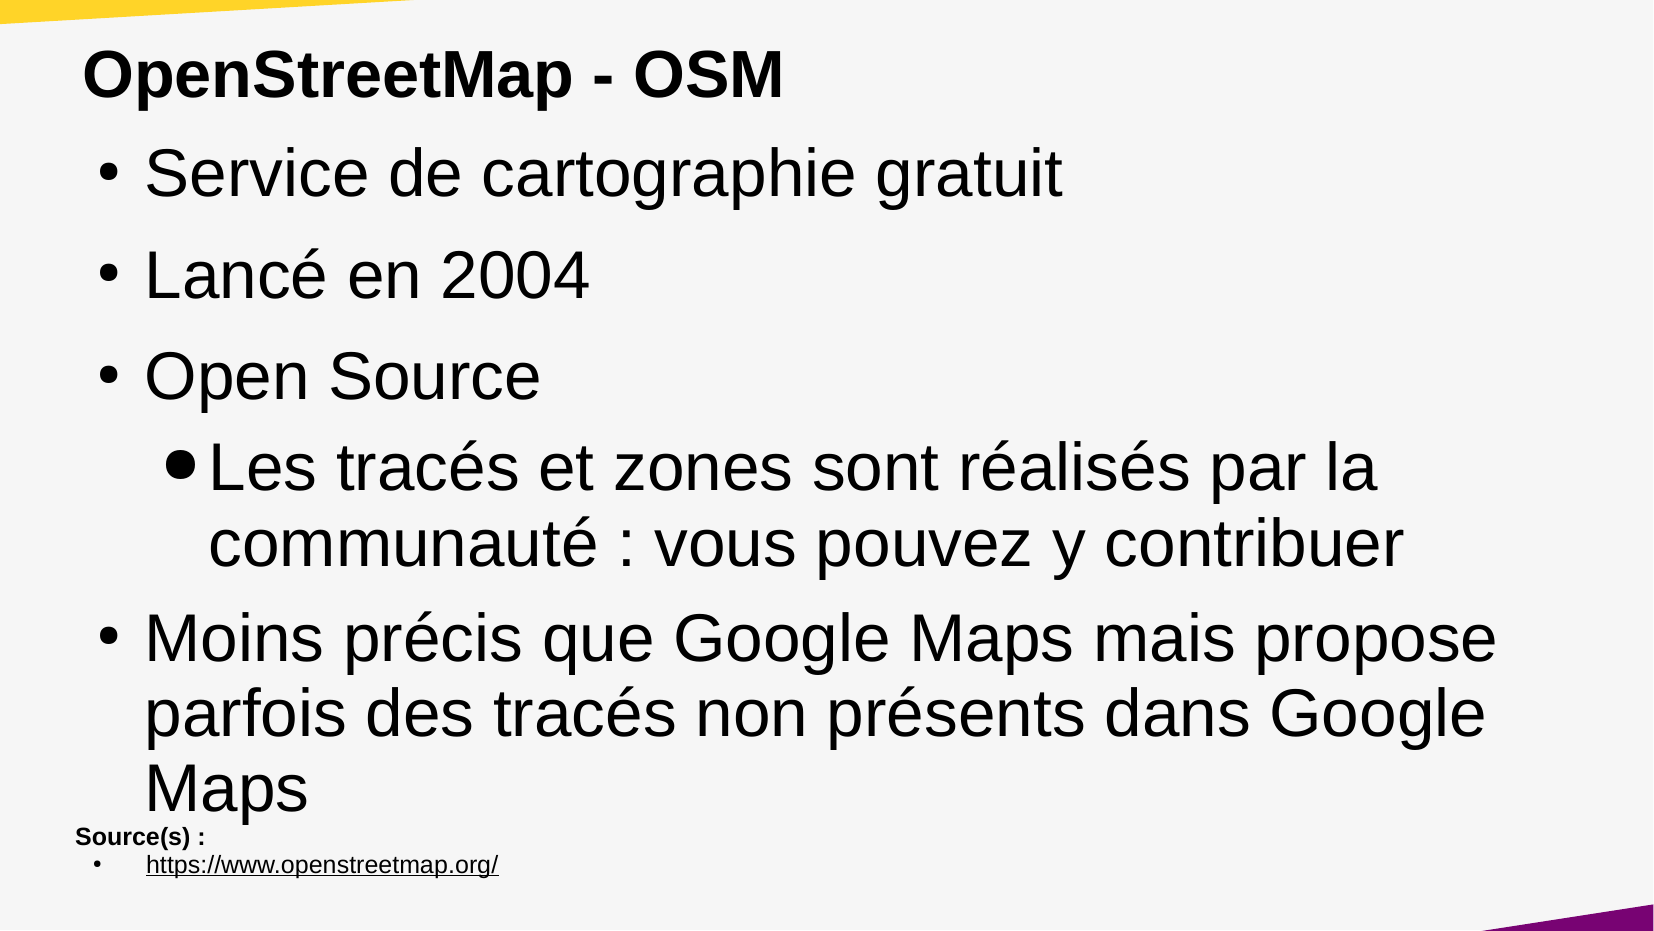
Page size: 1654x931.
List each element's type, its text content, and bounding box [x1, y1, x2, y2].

title OpenStreetMap - OSM [82, 37, 1571, 114]
list Service de cartographie gratuit Lancé en 2004 Open Source Les tracés et zones sont réalisés par la communauté : vous pouvez y contribuer Moins précis que Google Maps mais propose parfois des tracés non présents dans Google Maps [80, 135, 1620, 827]
text_box [0, 0, 414, 25]
text_box Source(s) : https://www.openstreetmap.org/ [60, 815, 1546, 929]
text_box [1481, 904, 1654, 931]
